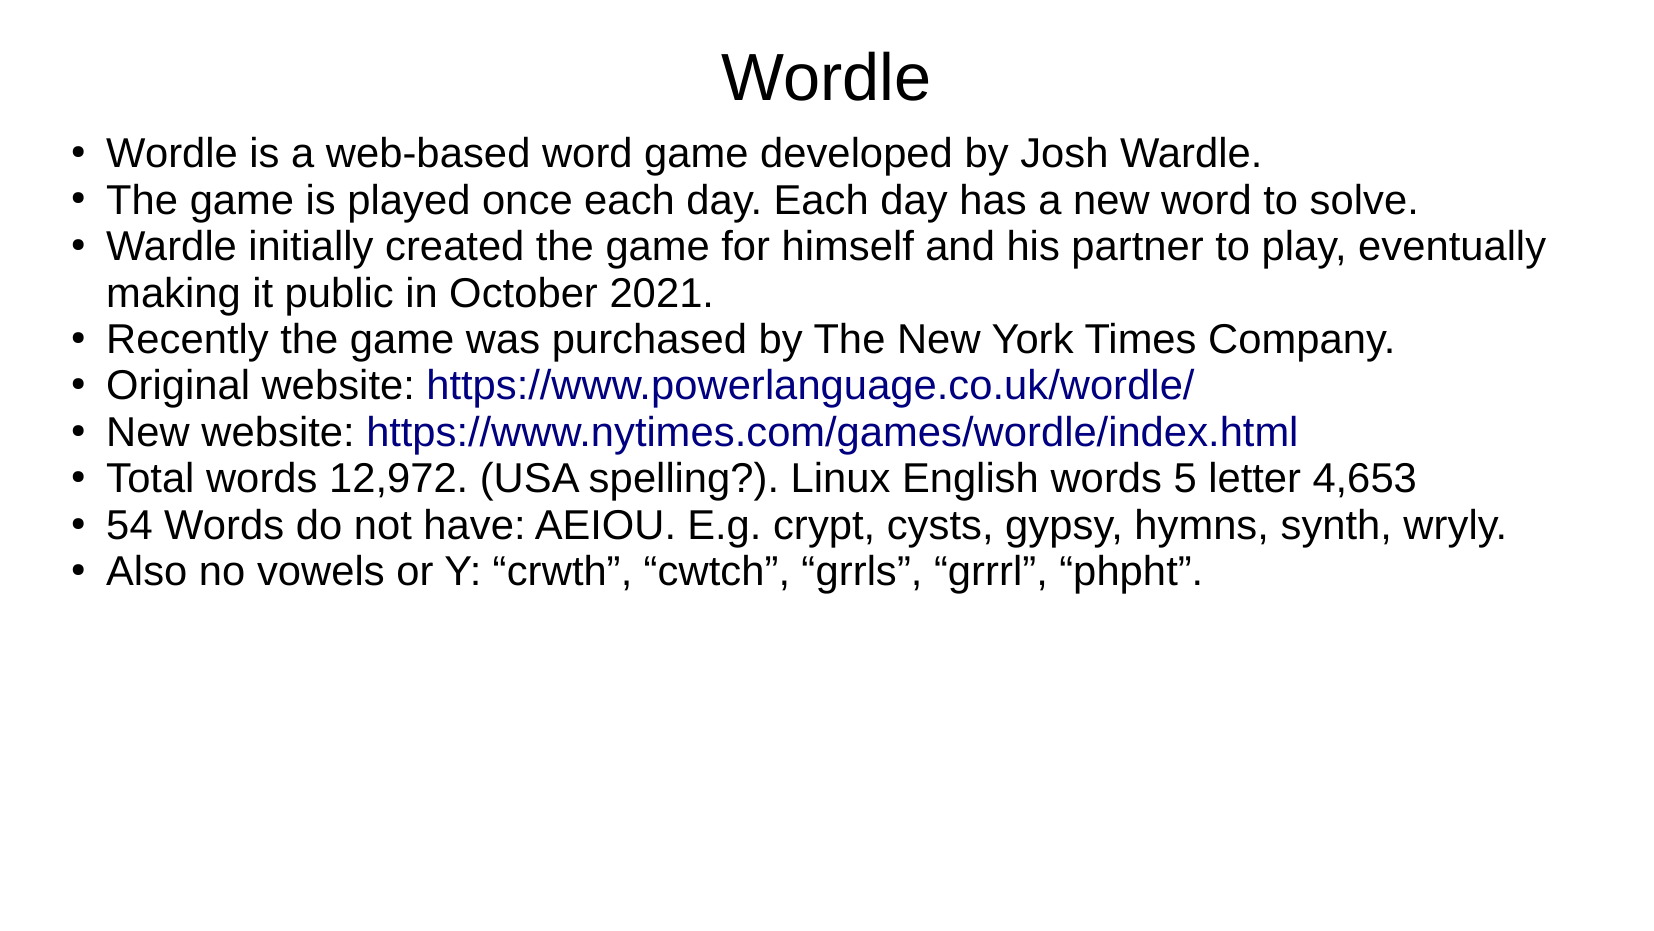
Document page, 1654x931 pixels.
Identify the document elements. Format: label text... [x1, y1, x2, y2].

subtitle Wordle is a web-based word game developed by Josh Wardle. The game is played once each day. Each day has a new word to solve. Wardle initially created the game for himself and his partner to play, eventually making it public in October 2021. Recently the game was purchased by The New York Times Company. Original website: https://www.powerlanguage.co.uk/wordle/ New website: https://www.nytimes.com/games/wordle/index.html Total words 12,972. (USA spelling?). Linux English words 5 letter 4,653 54 Words do not have: AEIOU. E.g. crypt, cysts, gypsy, hymns, synth, wryly. Also no vowels or Y: “crwth”, “cwtch”, “grrls”, “grrrl”, “phpht”. [70, 129, 1559, 863]
title Wordle [82, 37, 1571, 119]
